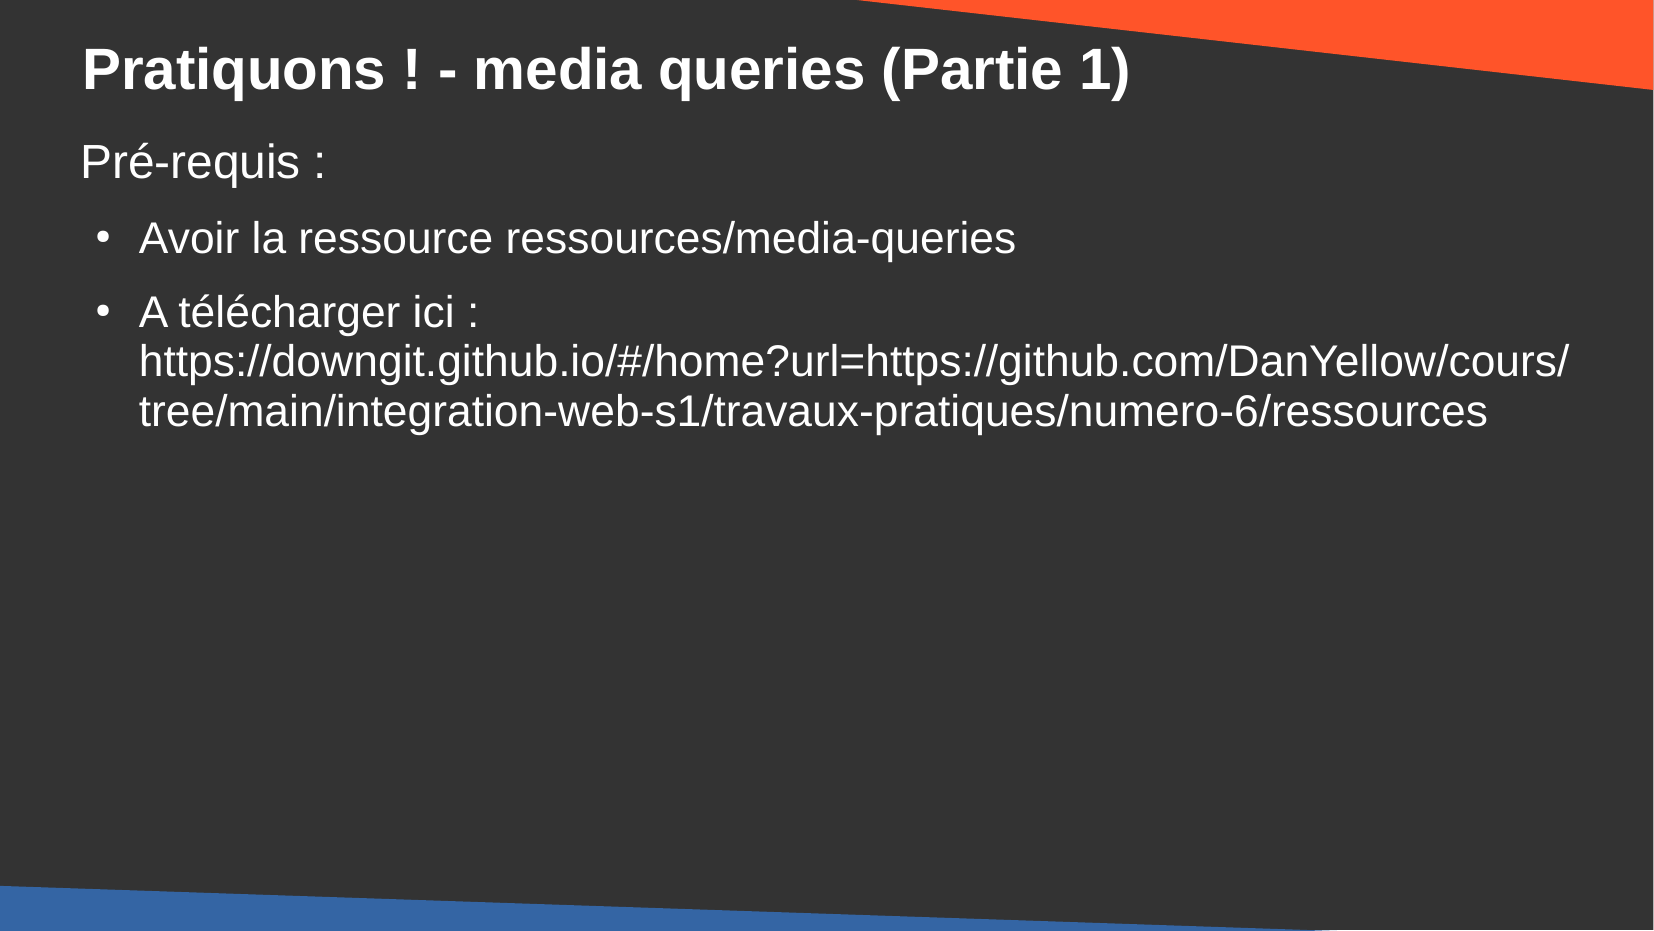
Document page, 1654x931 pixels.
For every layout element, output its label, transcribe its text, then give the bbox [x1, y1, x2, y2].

title Pratiquons ! - media queries (Partie 1) [82, 37, 1571, 114]
list Pré-requis : Avoir la ressource ressources/media-queries A télécharger ici : https://downgit.github.io/#/home?url=https://github.com/DanYellow/cours/tree/main/integration-web-s1/travaux-pratiques/numero-6/ressources [80, 135, 1620, 473]
text_box [0, 885, 1337, 931]
text_box [856, 0, 1654, 91]
